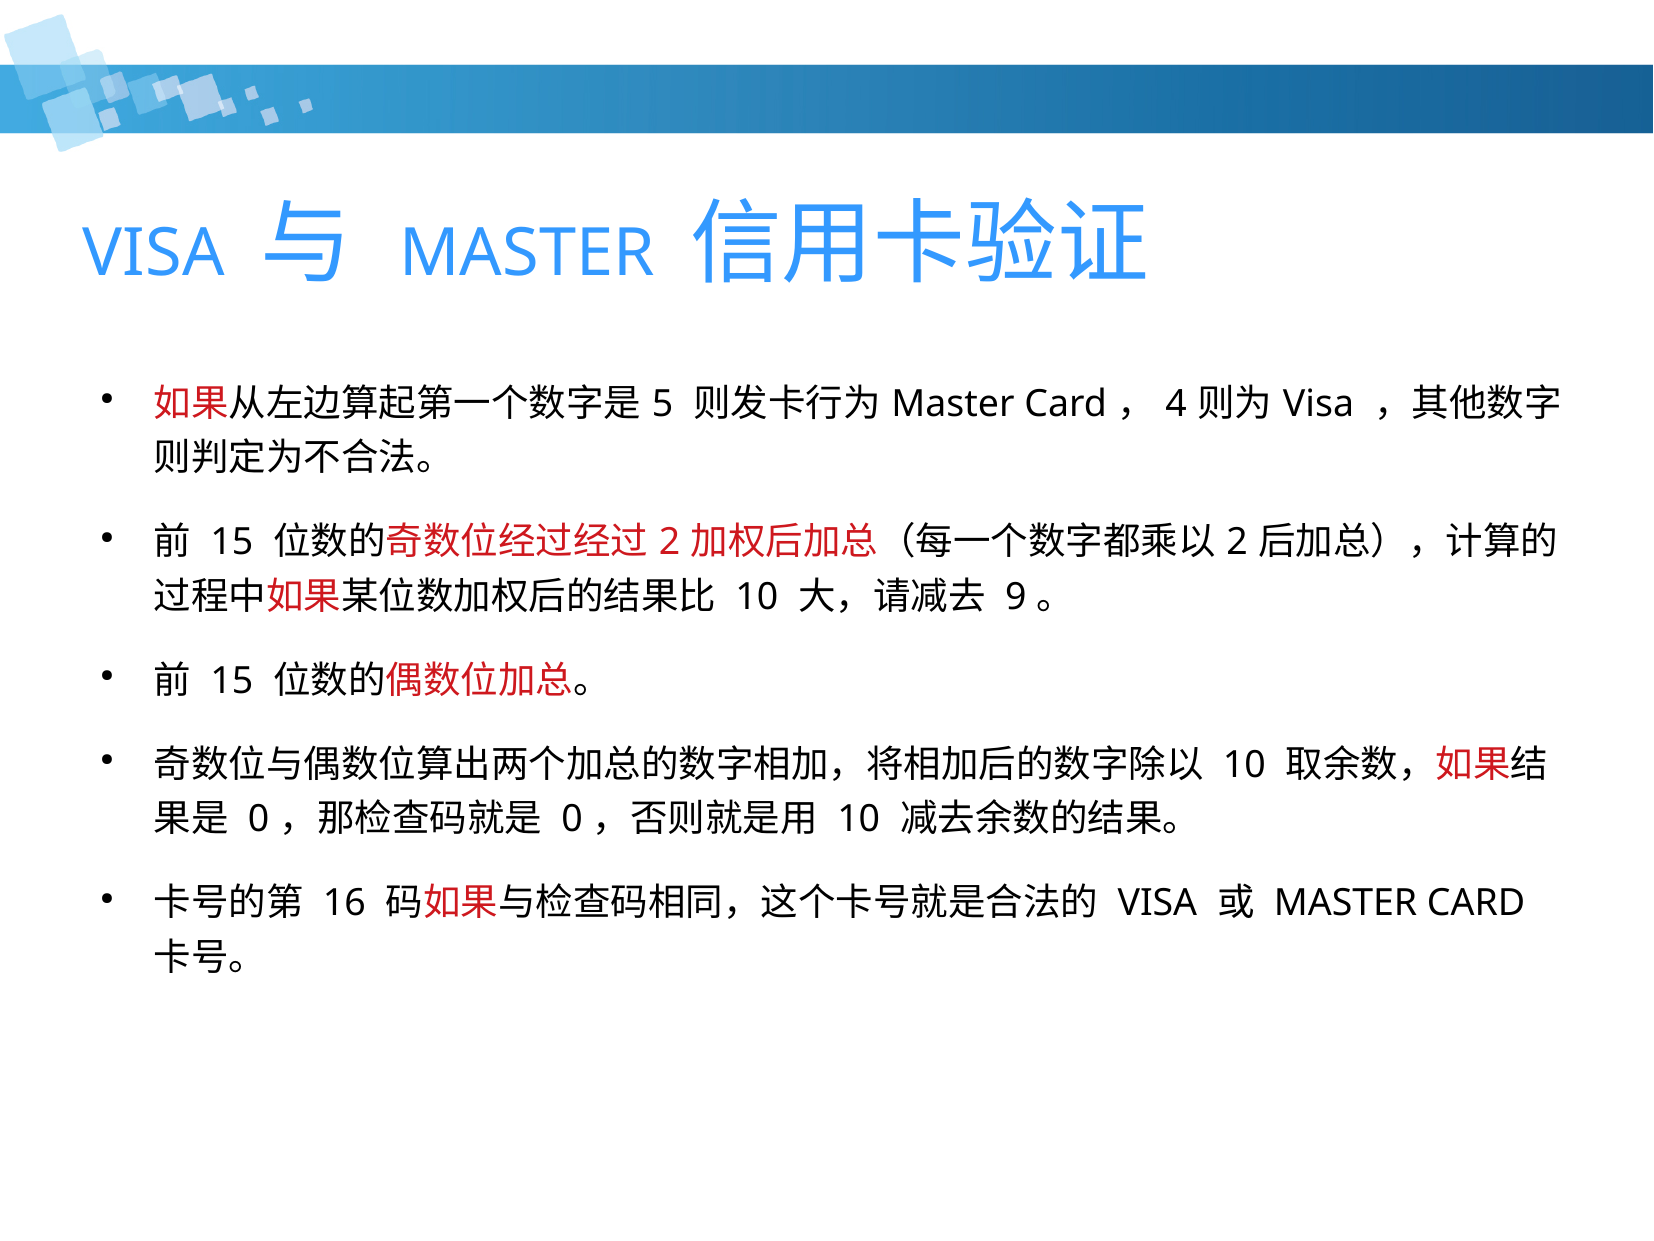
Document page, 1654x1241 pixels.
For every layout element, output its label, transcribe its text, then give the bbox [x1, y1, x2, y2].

list 如果从左边算起第一个数字是5 则发卡行为Master Card，4则为Visa ，其他数字则判定为不合法。 前 15 位数的奇数位经过经过2加权后加总（每一个数字都乘以2后加总），计算的过程中如果某位数加权后的结果比 10 大，请减去 9。 前 15 位数的偶数位加总。 奇数位与偶数位算出两个加总的数字相加，将相加后的数字除以 10 取余数，如果结果是 0，那检查码就是 0，否则就是用 10 减去余数的结果。 卡号的第 16 码如果与检查码相同，这个卡号就是合法的 VISA 或 MASTER CARD 卡号。 [82, 372, 1571, 1093]
title VISA 与 MASTER 信用卡验证 [82, 132, 1571, 340]
picture [0, 0, 1653, 1238]
